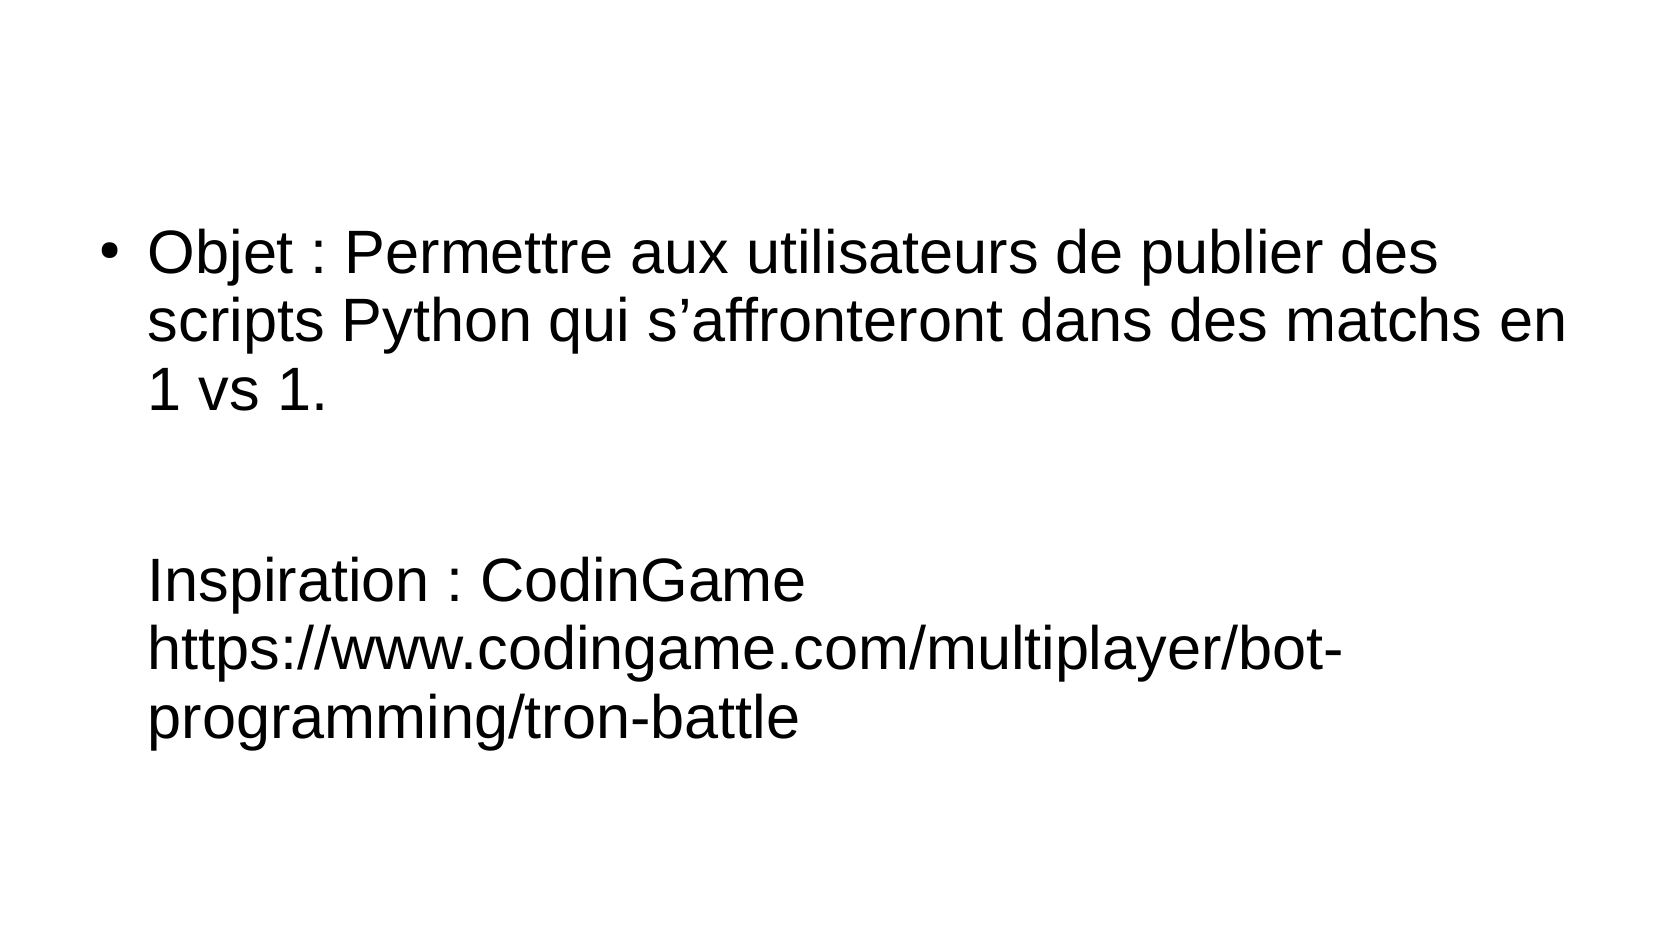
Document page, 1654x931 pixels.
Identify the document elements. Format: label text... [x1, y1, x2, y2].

list Objet : Permettre aux utilisateurs de publier des scripts Python qui s’affronteront dans des matchs en 1 vs 1. Inspiration : CodinGame https://www.codingame.com/multiplayer/bot-programming/tron-battle [82, 217, 1571, 758]
